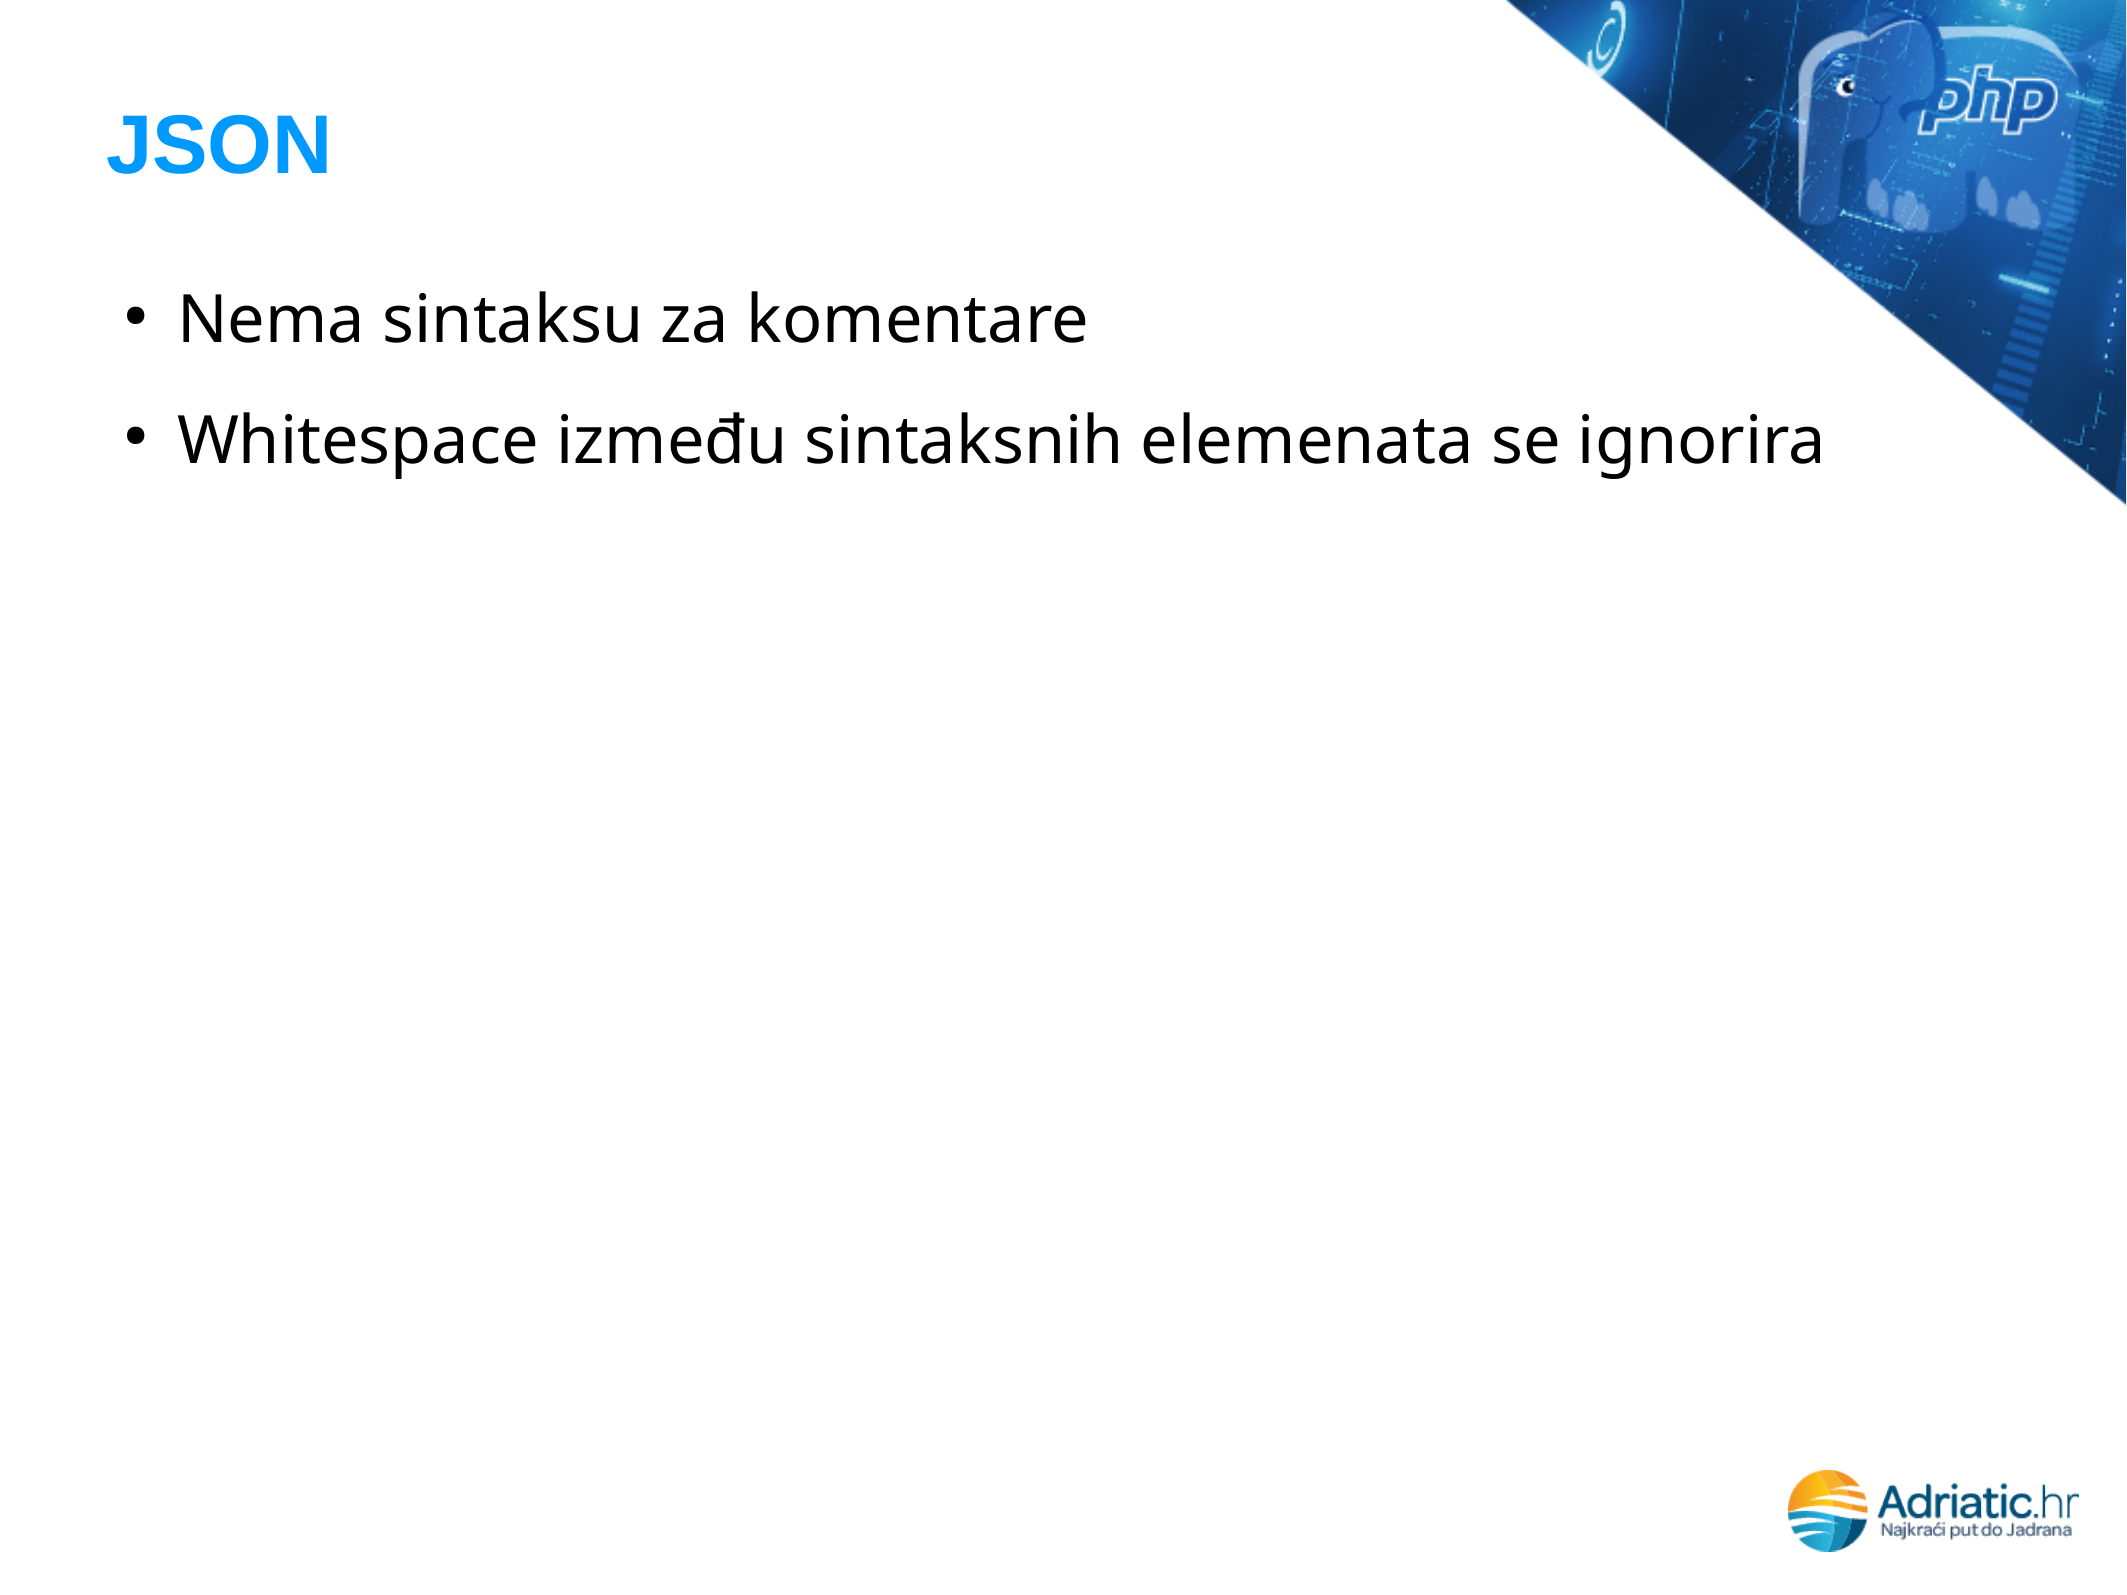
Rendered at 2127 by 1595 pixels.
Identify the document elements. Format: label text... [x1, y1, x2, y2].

picture [1788, 1470, 2079, 1552]
title JSON [106, 70, 1630, 219]
list Nema sintaksu za komentare Whitespace između sintaksnih elemenata se ignorira [106, 271, 2020, 1453]
picture [1505, 0, 2127, 625]
